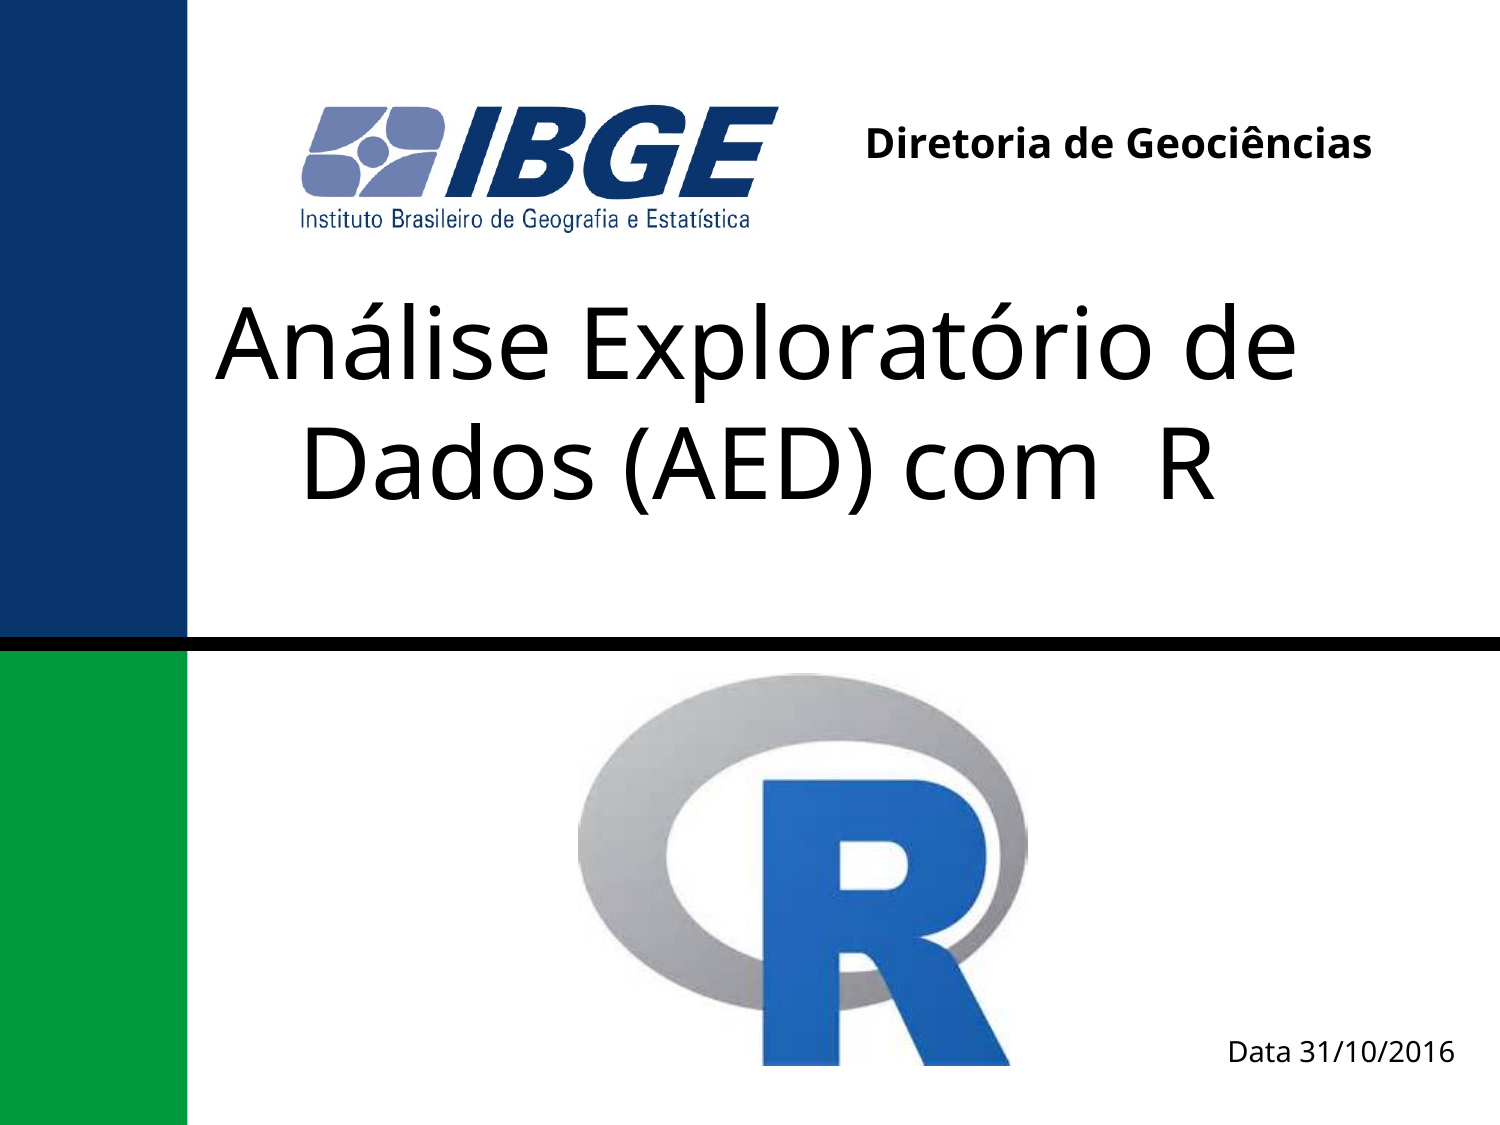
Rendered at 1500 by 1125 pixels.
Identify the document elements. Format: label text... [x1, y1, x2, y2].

text_box Data 31/10/2016 [1212, 1025, 1471, 1076]
picture [578, 673, 1028, 1066]
text_box Diretoria de Geociências [849, 108, 1438, 175]
picture [275, 88, 785, 240]
text_box [0, 0, 1500, 1125]
text_box Análise Exploratório de Dados (AED) com R [200, 271, 1316, 527]
